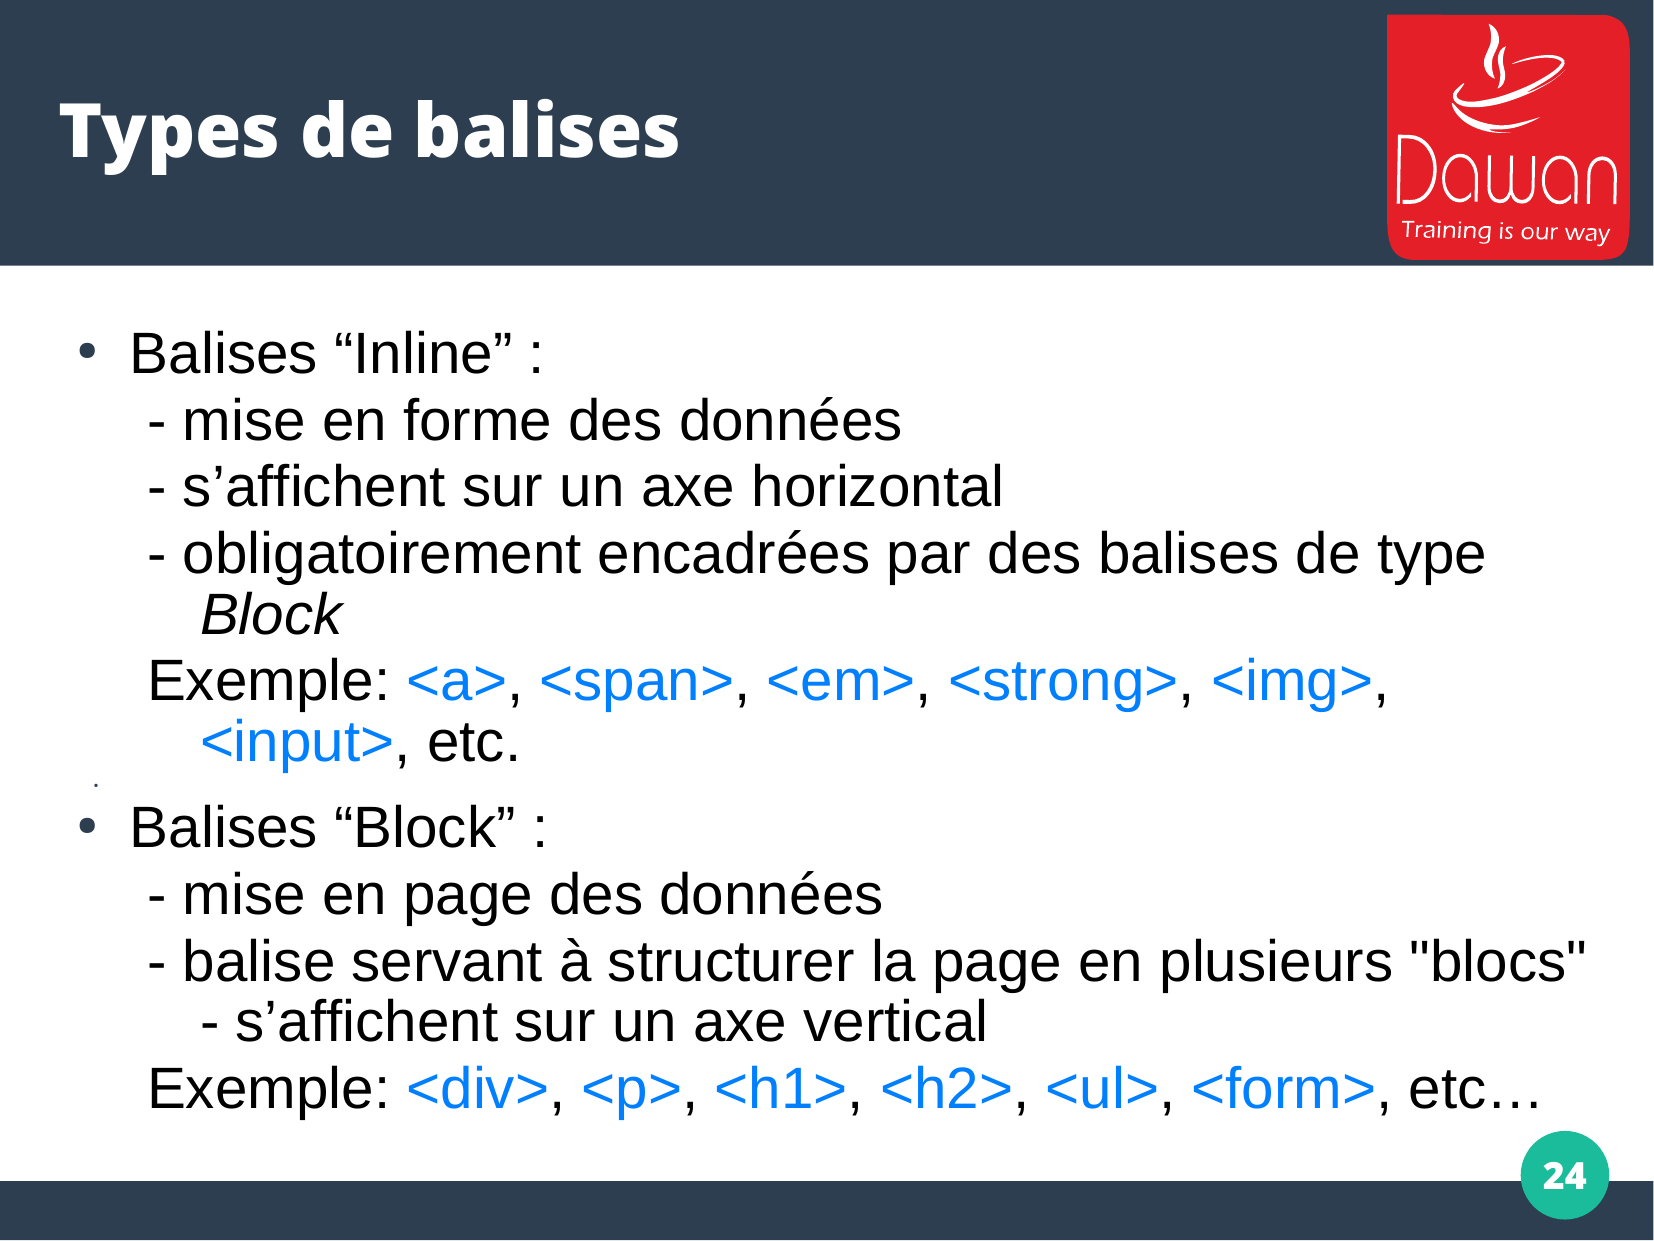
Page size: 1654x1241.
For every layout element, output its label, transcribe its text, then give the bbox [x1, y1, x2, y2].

list Balises “Inline” : - mise en forme des données - s’affichent sur un axe horizontal - obligatoirement encadrées par des balises de type Block Exemple: <a>, <span>, <em>, <strong>, <img>, <input>, etc. Balises “Block” : - mise en page des données - balise servant à structurer la page en plusieurs "blocs" - s’affichent sur un axe vertical Exemple: <div>, <p>, <h1>, <h2>, <ul>, <form>, etc… [59, 324, 1595, 1152]
picture [1387, 14, 1630, 260]
title Types de balises [59, 49, 1387, 207]
